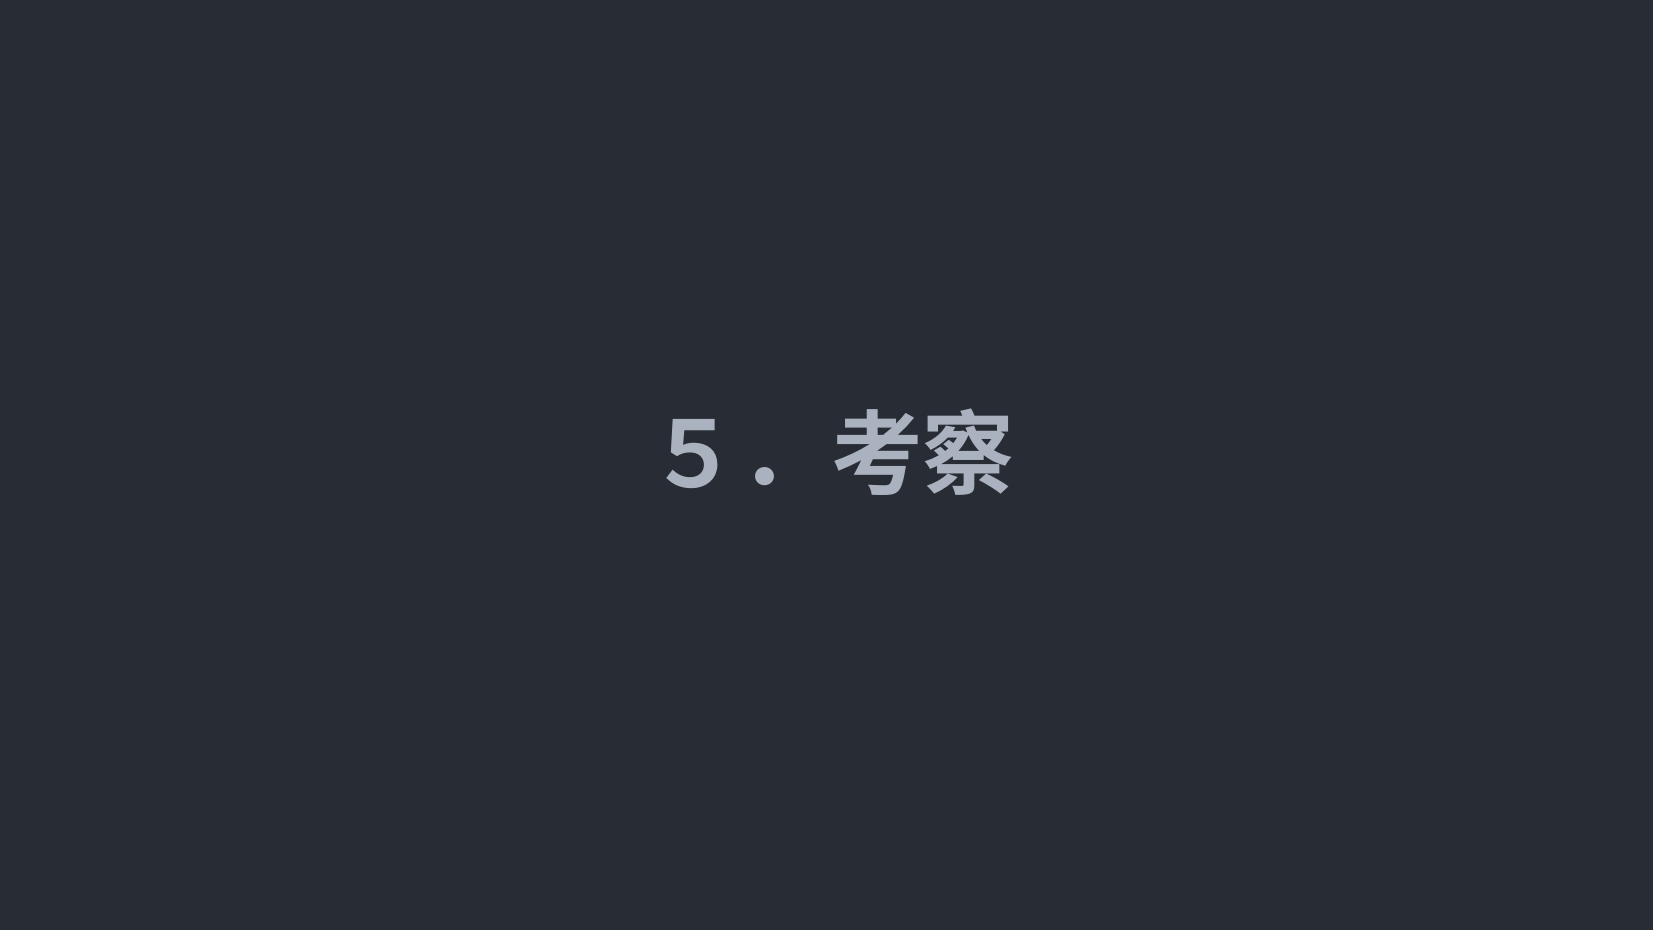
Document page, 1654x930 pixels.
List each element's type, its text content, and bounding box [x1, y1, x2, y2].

title ５．考察 [87, 369, 1576, 526]
